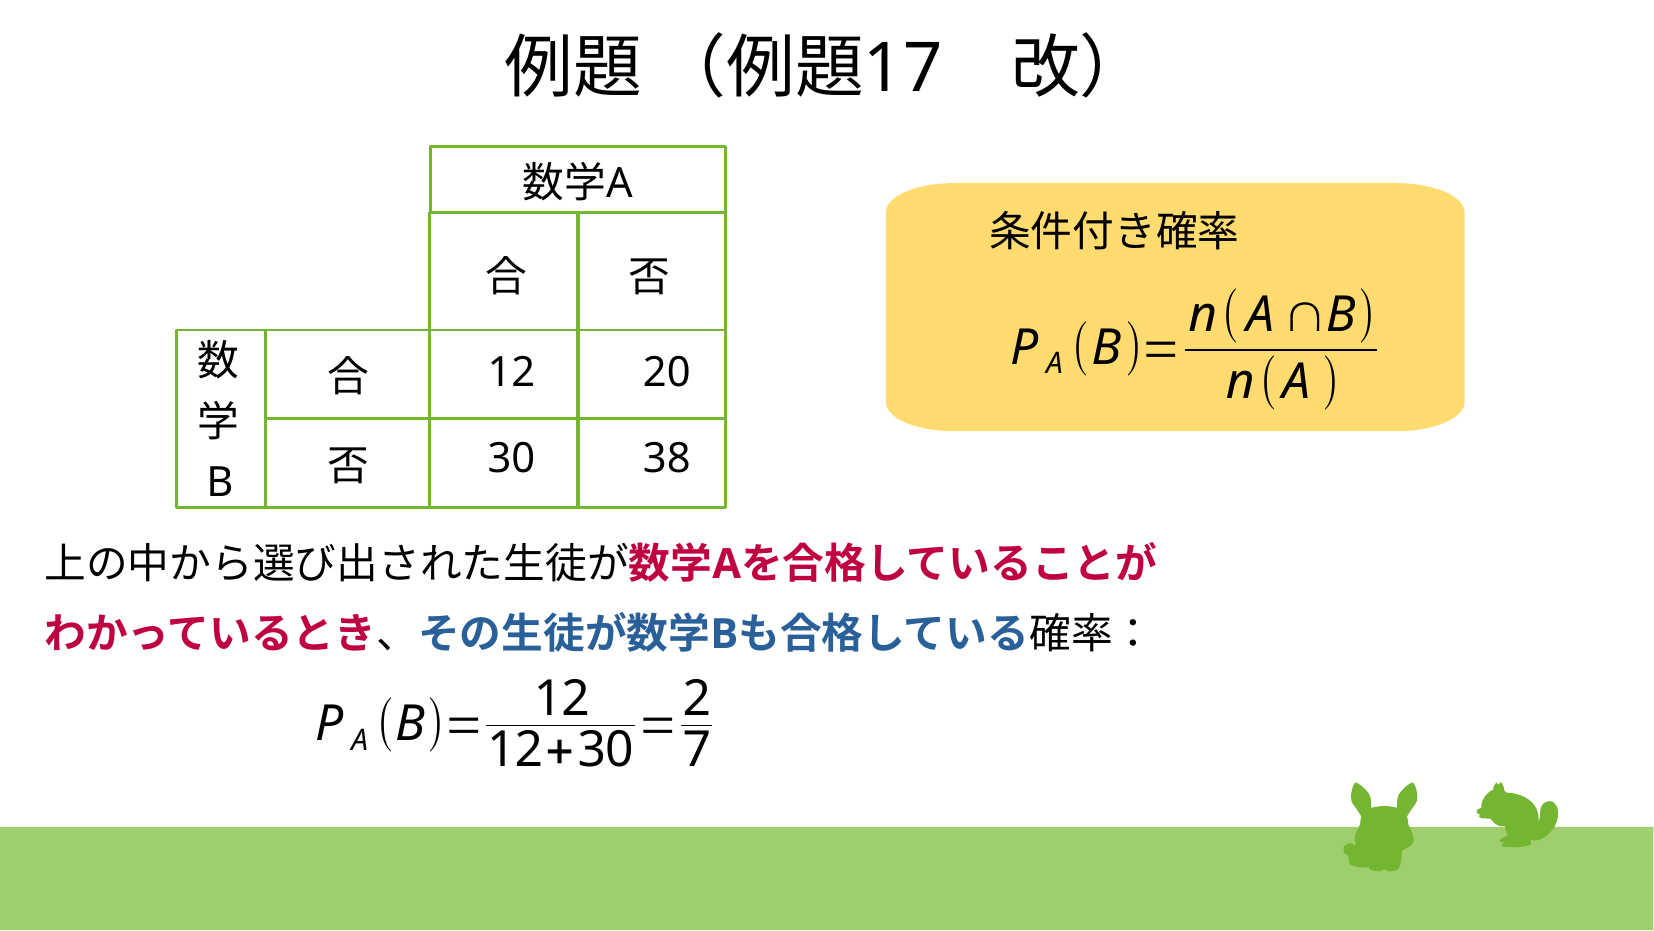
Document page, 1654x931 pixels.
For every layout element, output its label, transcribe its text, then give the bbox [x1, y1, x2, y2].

text_box [885, 183, 1465, 432]
title 例題 （例題17 改） [29, 0, 1625, 136]
text_box 数学A [507, 141, 774, 218]
chart [309, 678, 719, 775]
text_box 数学 B [182, 319, 271, 513]
chart [1003, 286, 1386, 414]
text_box 合 [312, 335, 401, 424]
text_box 上の中から選び出された生徒が数学Aを合格していることがわかっているとき、その生徒が数学Bも合格している確率： [29, 513, 1211, 668]
text_box 合 否 [470, 235, 737, 306]
text_box 条件付き確率 [974, 190, 1536, 266]
text_box 否 [312, 424, 401, 513]
text_box 12 20 30 38 [451, 306, 744, 503]
